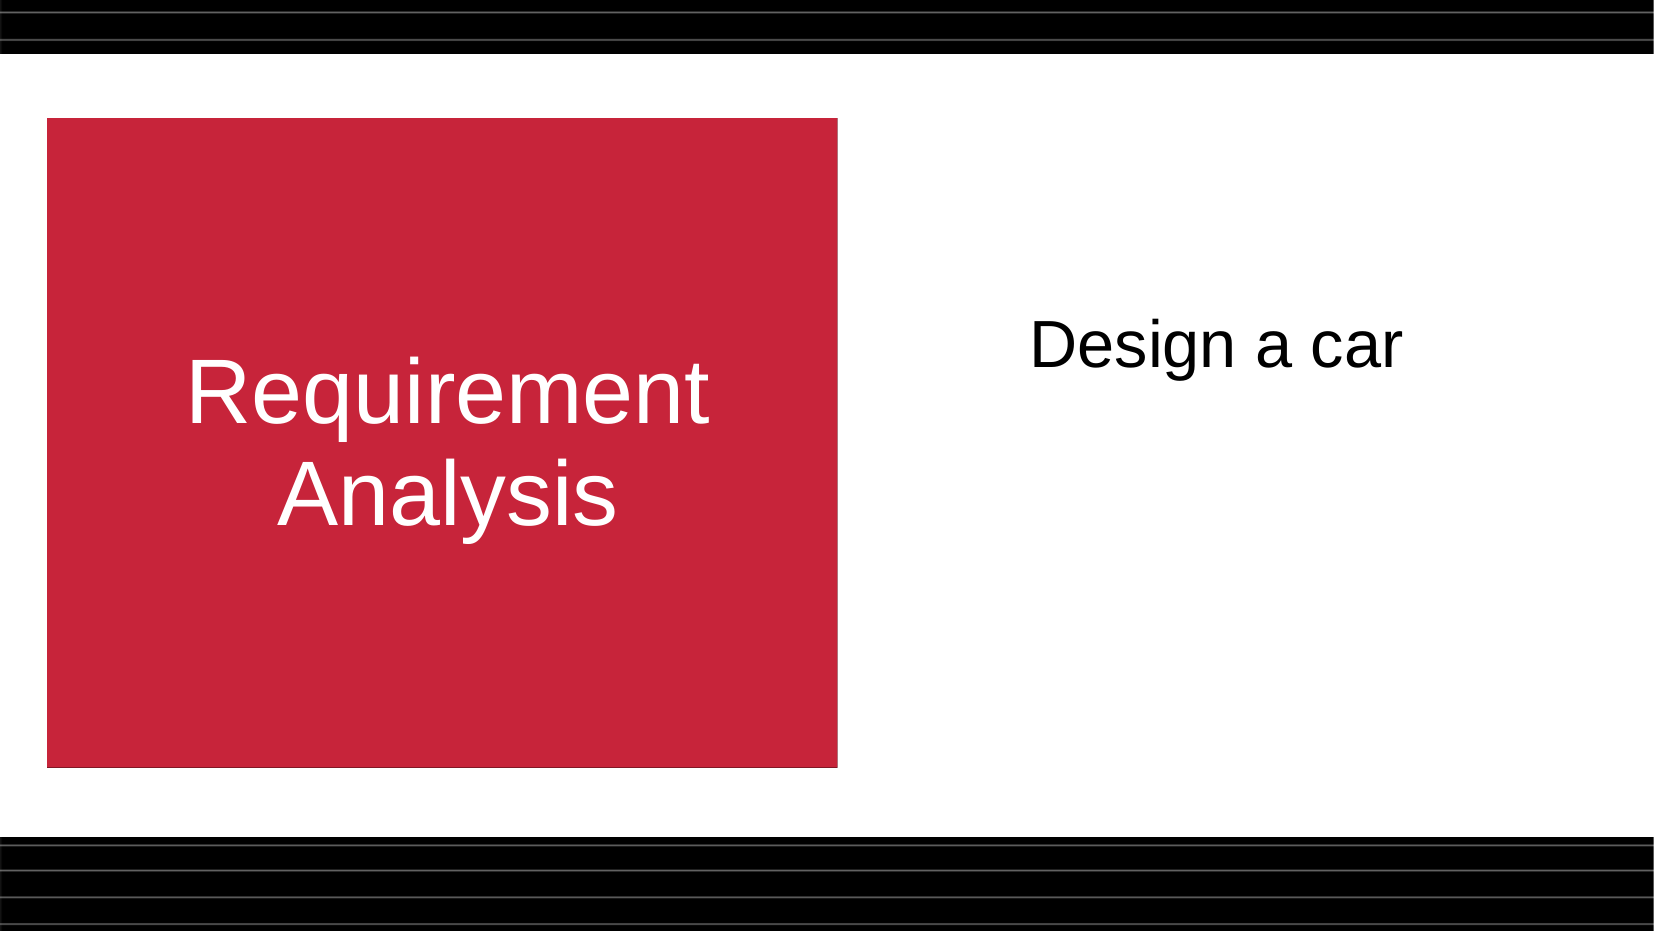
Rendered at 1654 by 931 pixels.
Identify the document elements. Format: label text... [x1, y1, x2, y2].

subtitle Design a car [862, 307, 1571, 756]
picture [0, 837, 1654, 931]
title Requirement Analysis [47, 118, 838, 768]
picture [0, 0, 1654, 54]
